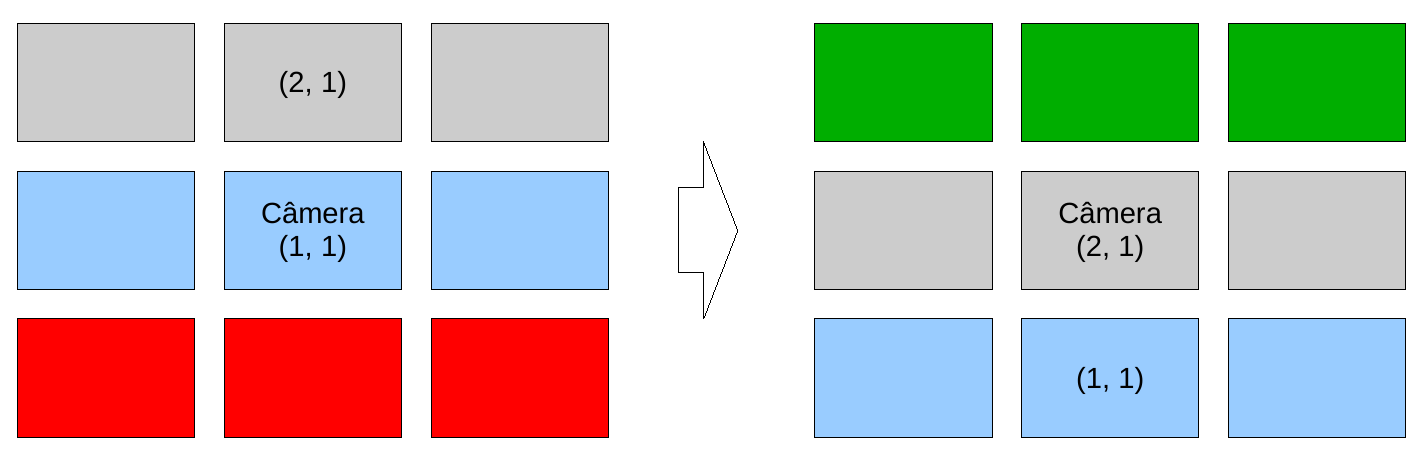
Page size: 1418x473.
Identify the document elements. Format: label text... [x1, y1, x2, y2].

text_box [814, 318, 993, 438]
text_box (2, 1) [224, 23, 402, 142]
text_box [431, 171, 609, 290]
text_box [17, 23, 195, 142]
text_box [1228, 23, 1406, 142]
text_box [431, 23, 609, 142]
text_box [1021, 23, 1199, 142]
text_box (1, 1) [1021, 318, 1199, 438]
text_box [814, 171, 993, 290]
text_box [814, 23, 993, 142]
text_box [431, 318, 609, 438]
text_box [17, 171, 195, 290]
text_box [1228, 318, 1406, 438]
text_box Câmera (1, 1) [224, 171, 402, 290]
text_box [678, 141, 738, 319]
text_box [1228, 171, 1406, 290]
text_box [17, 318, 195, 438]
text_box [224, 318, 402, 438]
text_box Câmera (2, 1) [1021, 171, 1199, 290]
